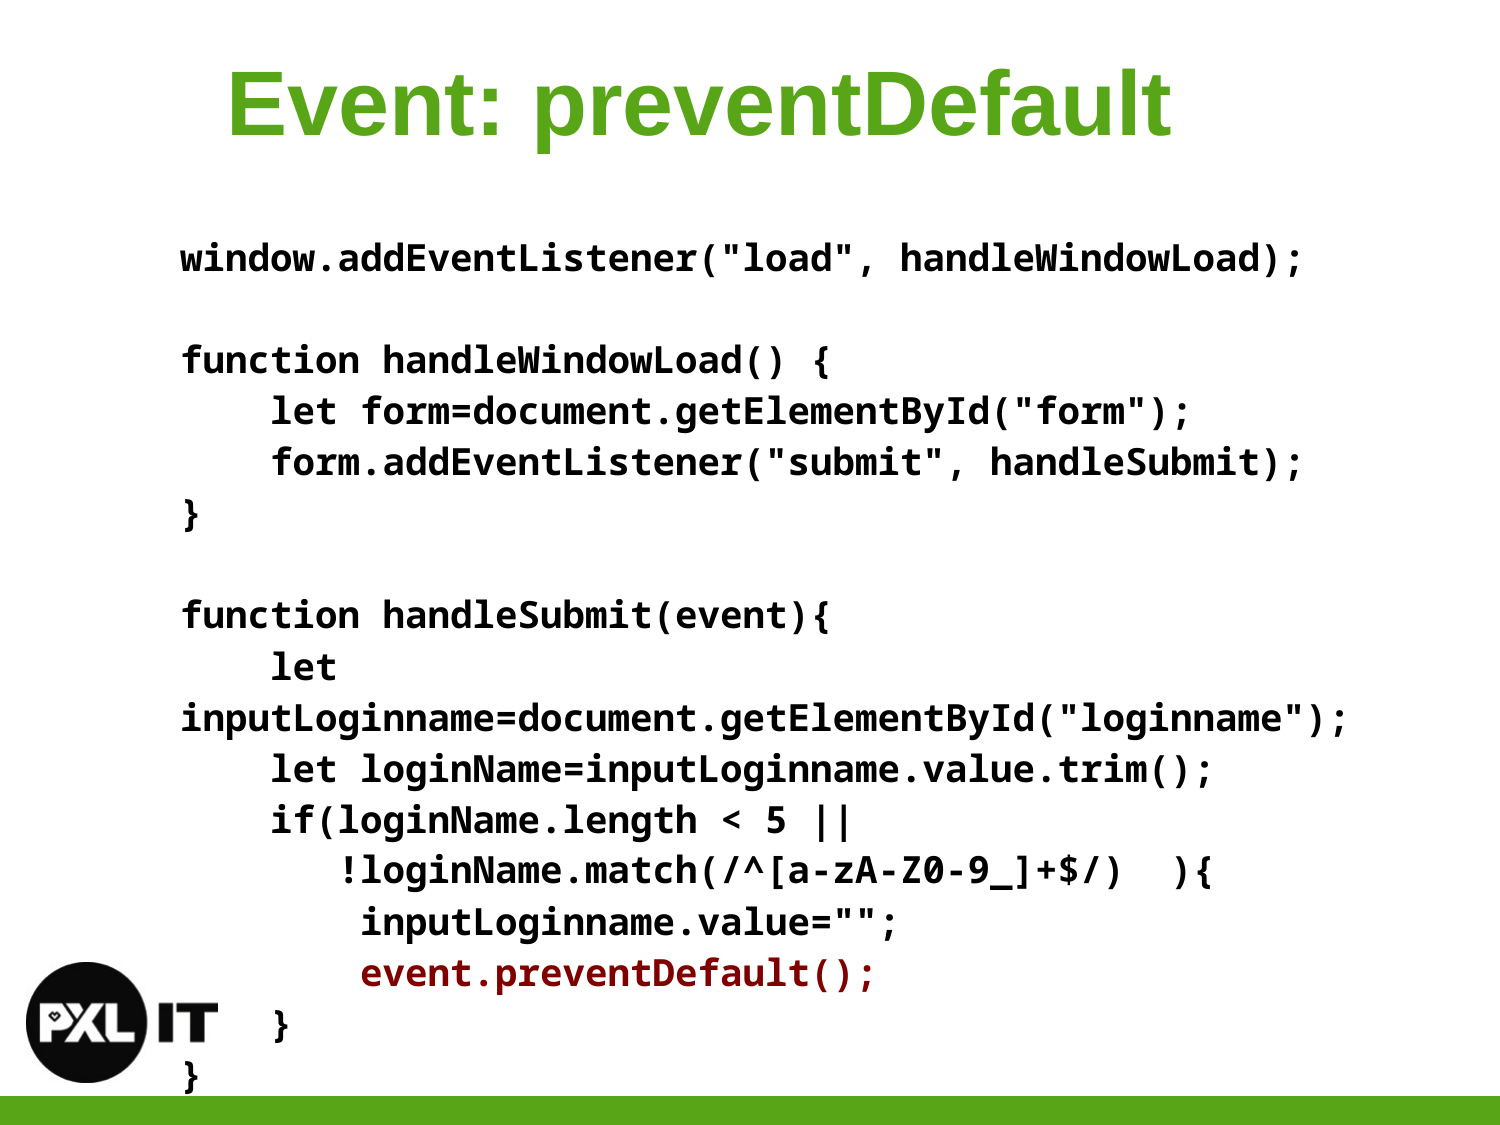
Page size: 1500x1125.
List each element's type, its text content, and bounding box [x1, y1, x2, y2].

picture [26, 962, 165, 1083]
text_box Event: preventDefault [0, 36, 1443, 162]
text_box window.addEventListener("load", handleWindowLoad); function handleWindowLoad() { let form=document.getElementById("form"); form.addEventListener("submit", handleSubmit); } function handleSubmit(event){ let inputLoginname=document.getElementById("loginname"); let loginName=inputLoginname.value.trim(); if(loginName.length < 5 || !loginName.match(/^[a-zA-Z0-9_]+$/) ){ inputLoginname.value=""; event.preventDefault(); } } [165, 224, 1500, 1100]
